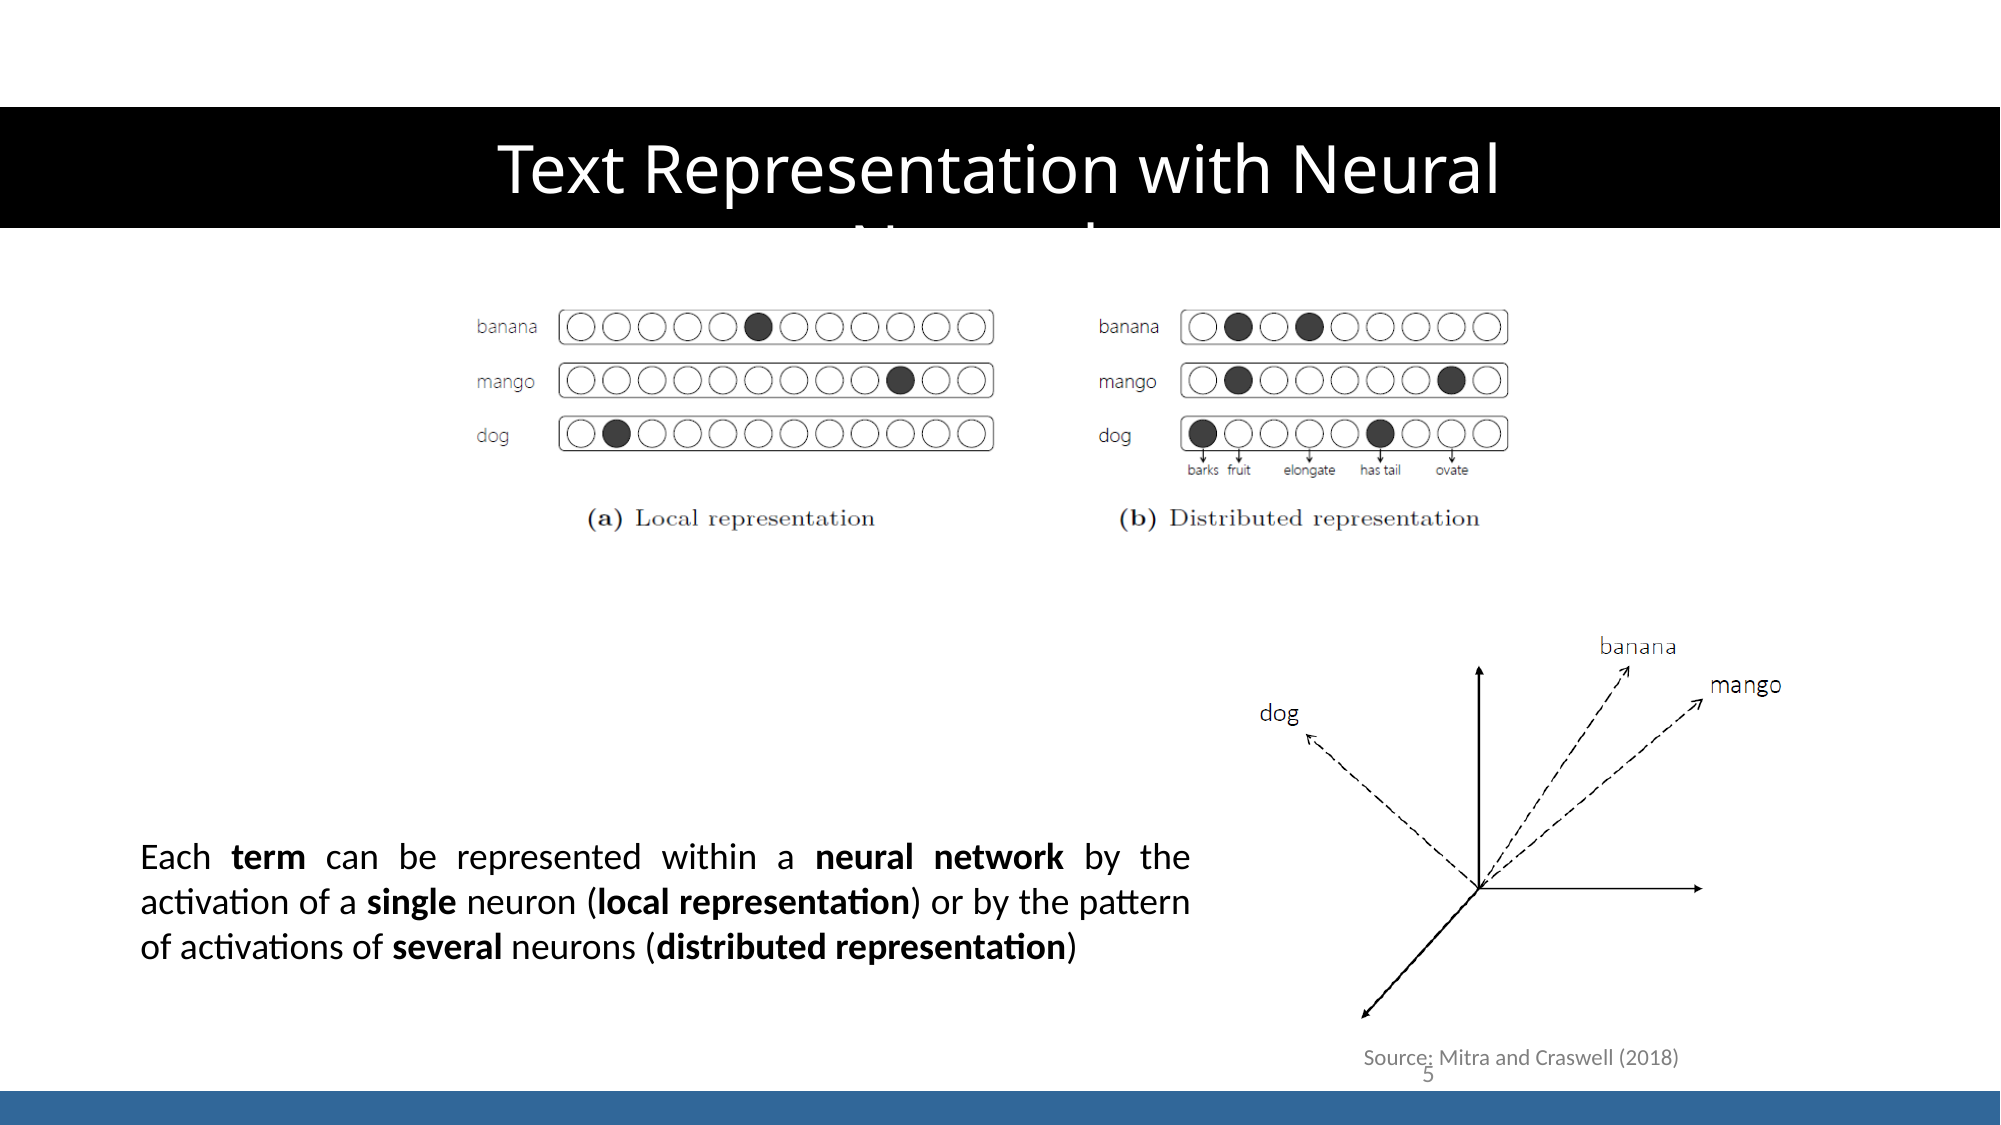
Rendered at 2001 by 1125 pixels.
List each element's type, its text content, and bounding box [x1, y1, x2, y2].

text_box [0, 107, 2000, 228]
text_box Each term can be represented within a neural network by the activation of a single neuron (local representation) or by the pattern of activations of several neurons (distributed representation) [125, 824, 1207, 977]
picture [1206, 601, 1839, 1049]
text_box Text Representation with Neural Networks [386, 119, 1614, 216]
picture [444, 276, 1555, 548]
text_box Source: Mitra and Craswell (2018) [1280, 1035, 1764, 1079]
text_box [0, 1042, 2000, 1125]
